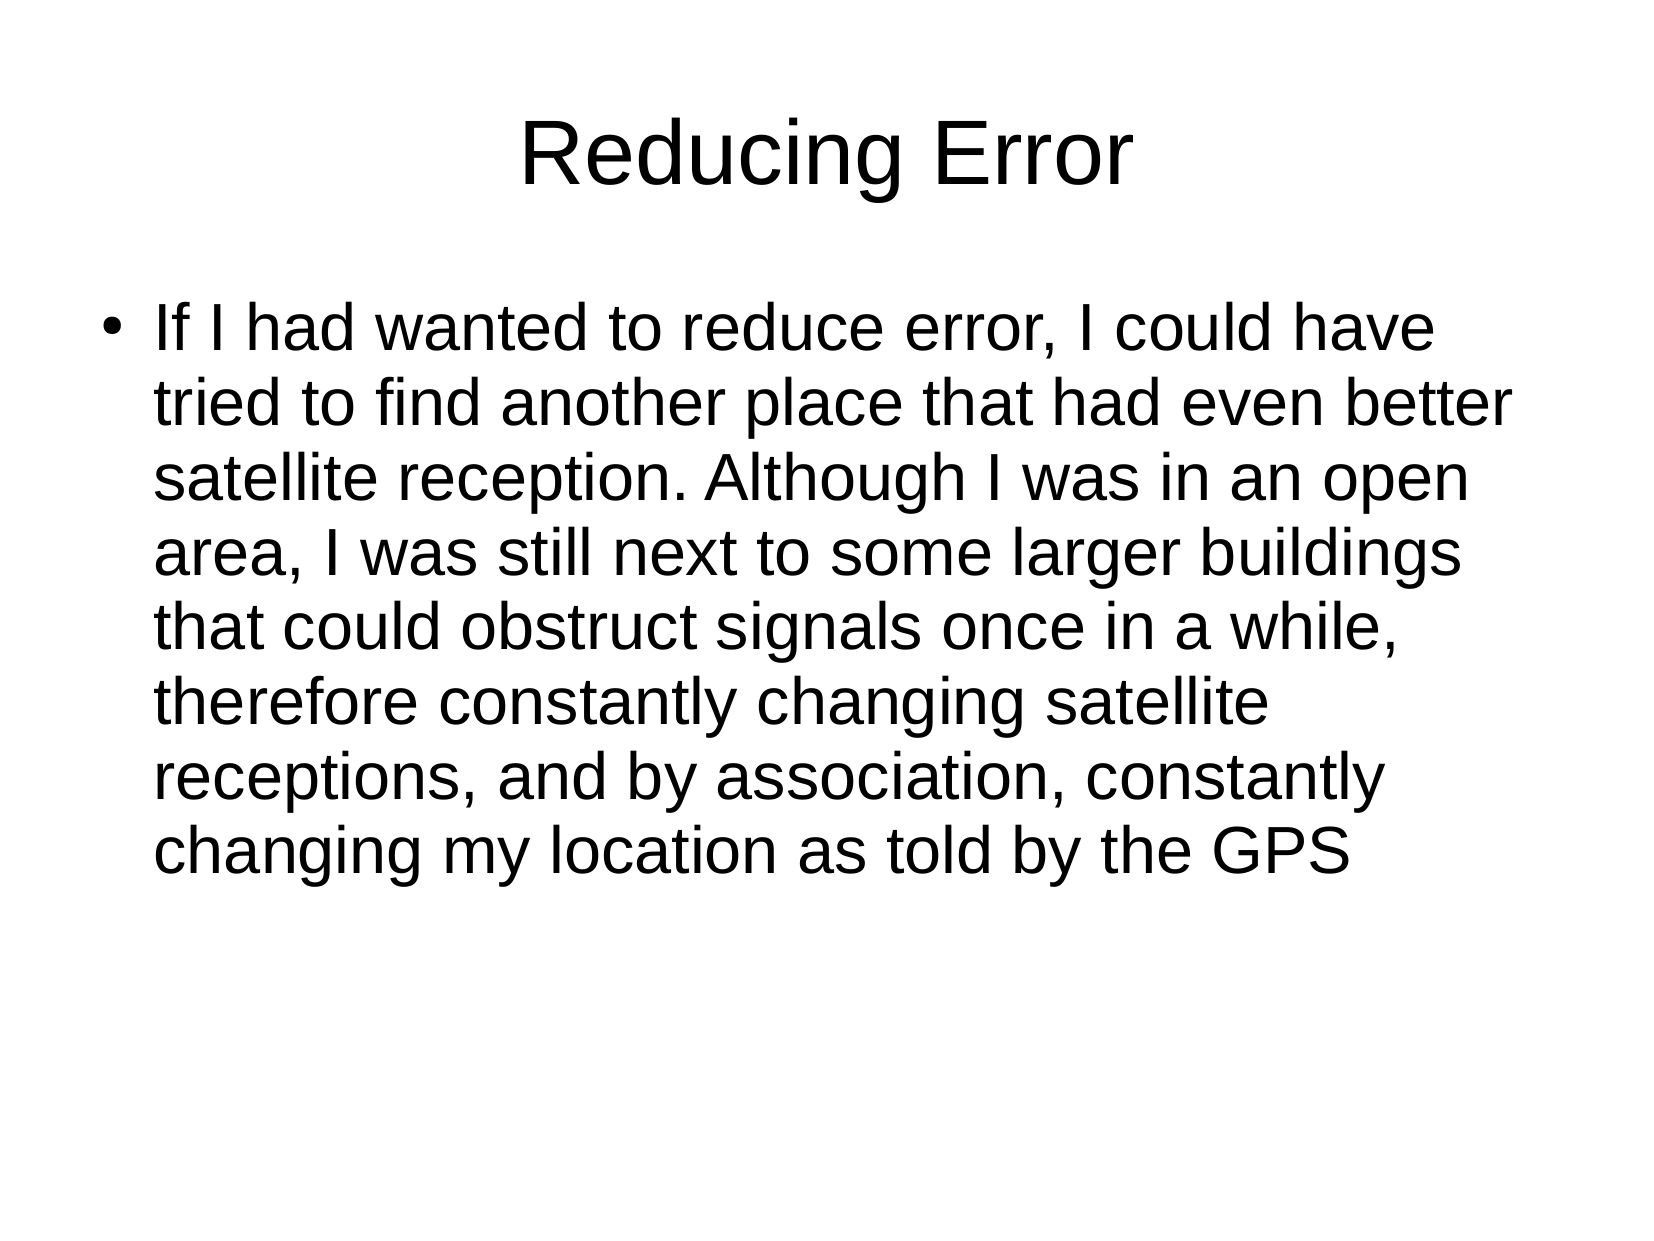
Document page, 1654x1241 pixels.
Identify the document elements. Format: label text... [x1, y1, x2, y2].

list If I had wanted to reduce error, I could have tried to find another place that had even better satellite reception. Although I was in an open area, I was still next to some larger buildings that could obstruct signals once in a while, therefore constantly changing satellite receptions, and by association, constantly changing my location as told by the GPS [82, 290, 1571, 1010]
title Reducing Error [82, 49, 1571, 257]
